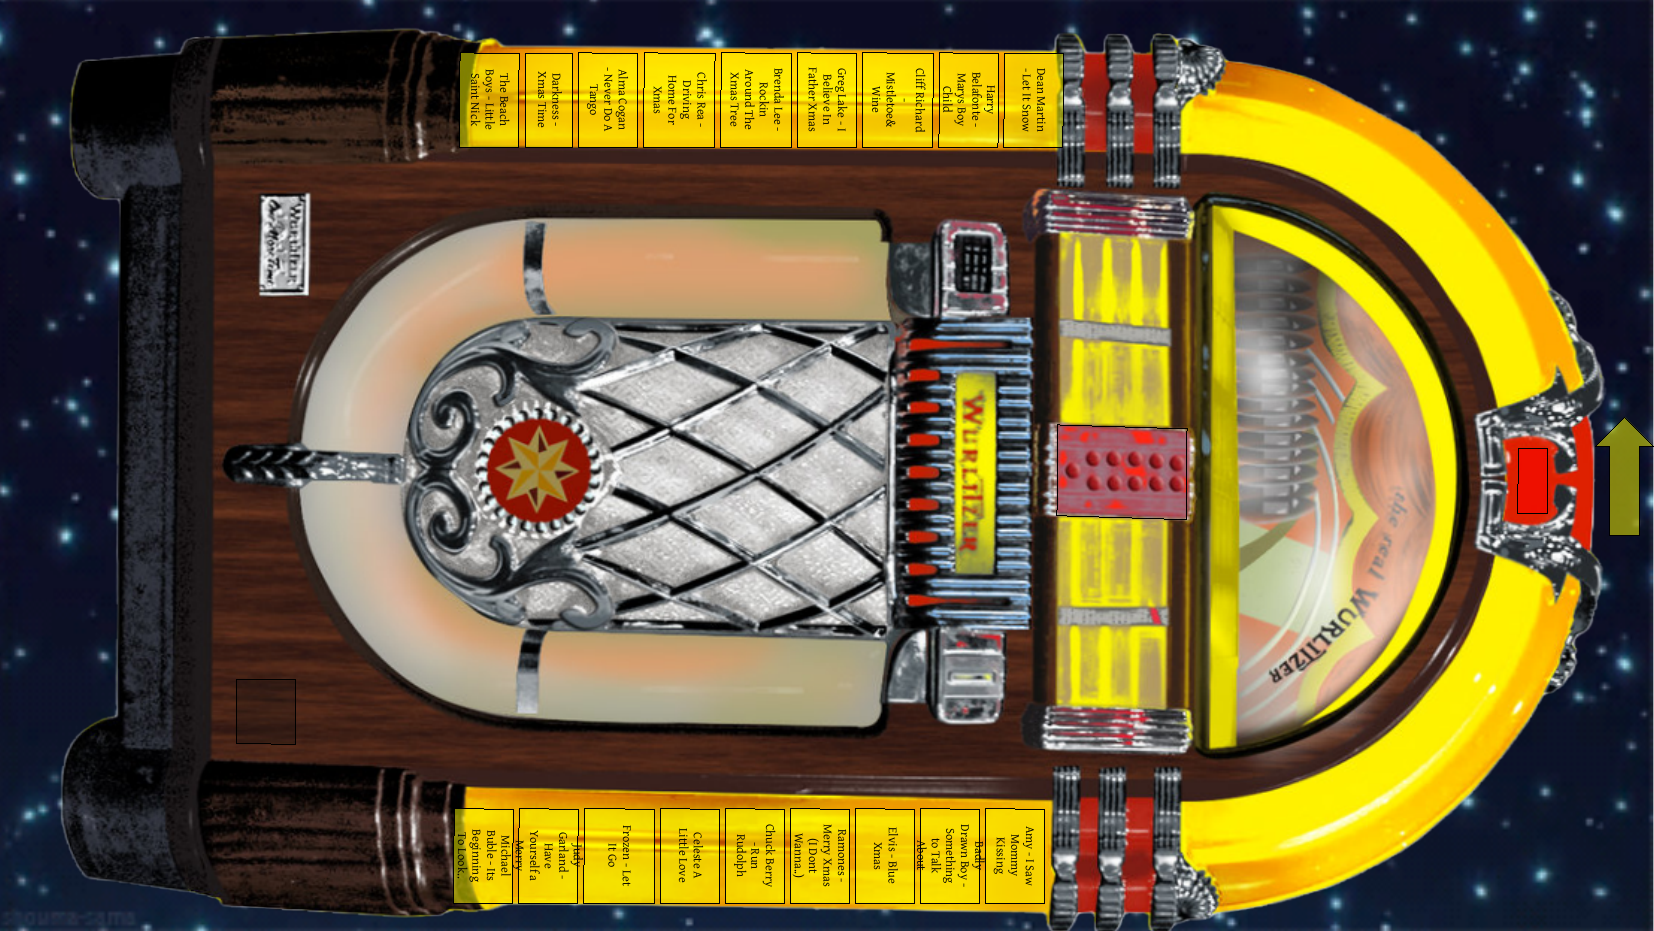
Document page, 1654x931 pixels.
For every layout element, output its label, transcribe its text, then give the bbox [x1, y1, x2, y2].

text_box Judy Garland - Have Yourself a Merry [518, 808, 579, 904]
text_box [1595, 417, 1654, 536]
text_box Badly Drawn Boy - Something to Talk About [920, 808, 980, 904]
text_box Michael Buble - Its Beginning To Look.. [453, 808, 514, 904]
text_box Alma Cogan - Never Do A Tango [578, 52, 638, 148]
text_box Harry Belafonte - Marys Boy Child [938, 52, 999, 148]
text_box Chris Rea - Driving Home For Xmas [643, 52, 716, 148]
text_box Frozen - Let It Go [583, 808, 655, 904]
text_box [1517, 448, 1548, 514]
text_box Cliff Richard - Mistletoe&Wine [862, 52, 934, 148]
text_box Elvis - Blue Xmas [855, 808, 915, 904]
text_box Ramones - Merry Xmas (I Dont Wanna..) [790, 808, 850, 904]
picture [0, 0, 1654, 931]
text_box [1056, 424, 1188, 520]
text_box Celeste A Little Love [660, 808, 720, 904]
text_box Chuck Berry - Run Rudolph [725, 808, 785, 904]
text_box Amy - I Saw Mommy Kissing [985, 808, 1045, 904]
text_box [236, 679, 296, 745]
text_box Darkness - Xmas Time [525, 53, 573, 148]
text_box The Beach Boys - Little Saint Nick [459, 52, 520, 148]
text_box Greg Lake - I Believe In Father Xmas [797, 52, 857, 148]
text_box Brenda Lee - Rockin Around The Xmas Tree [720, 52, 792, 148]
text_box Dean Martin - Let It Snow [1003, 53, 1064, 148]
